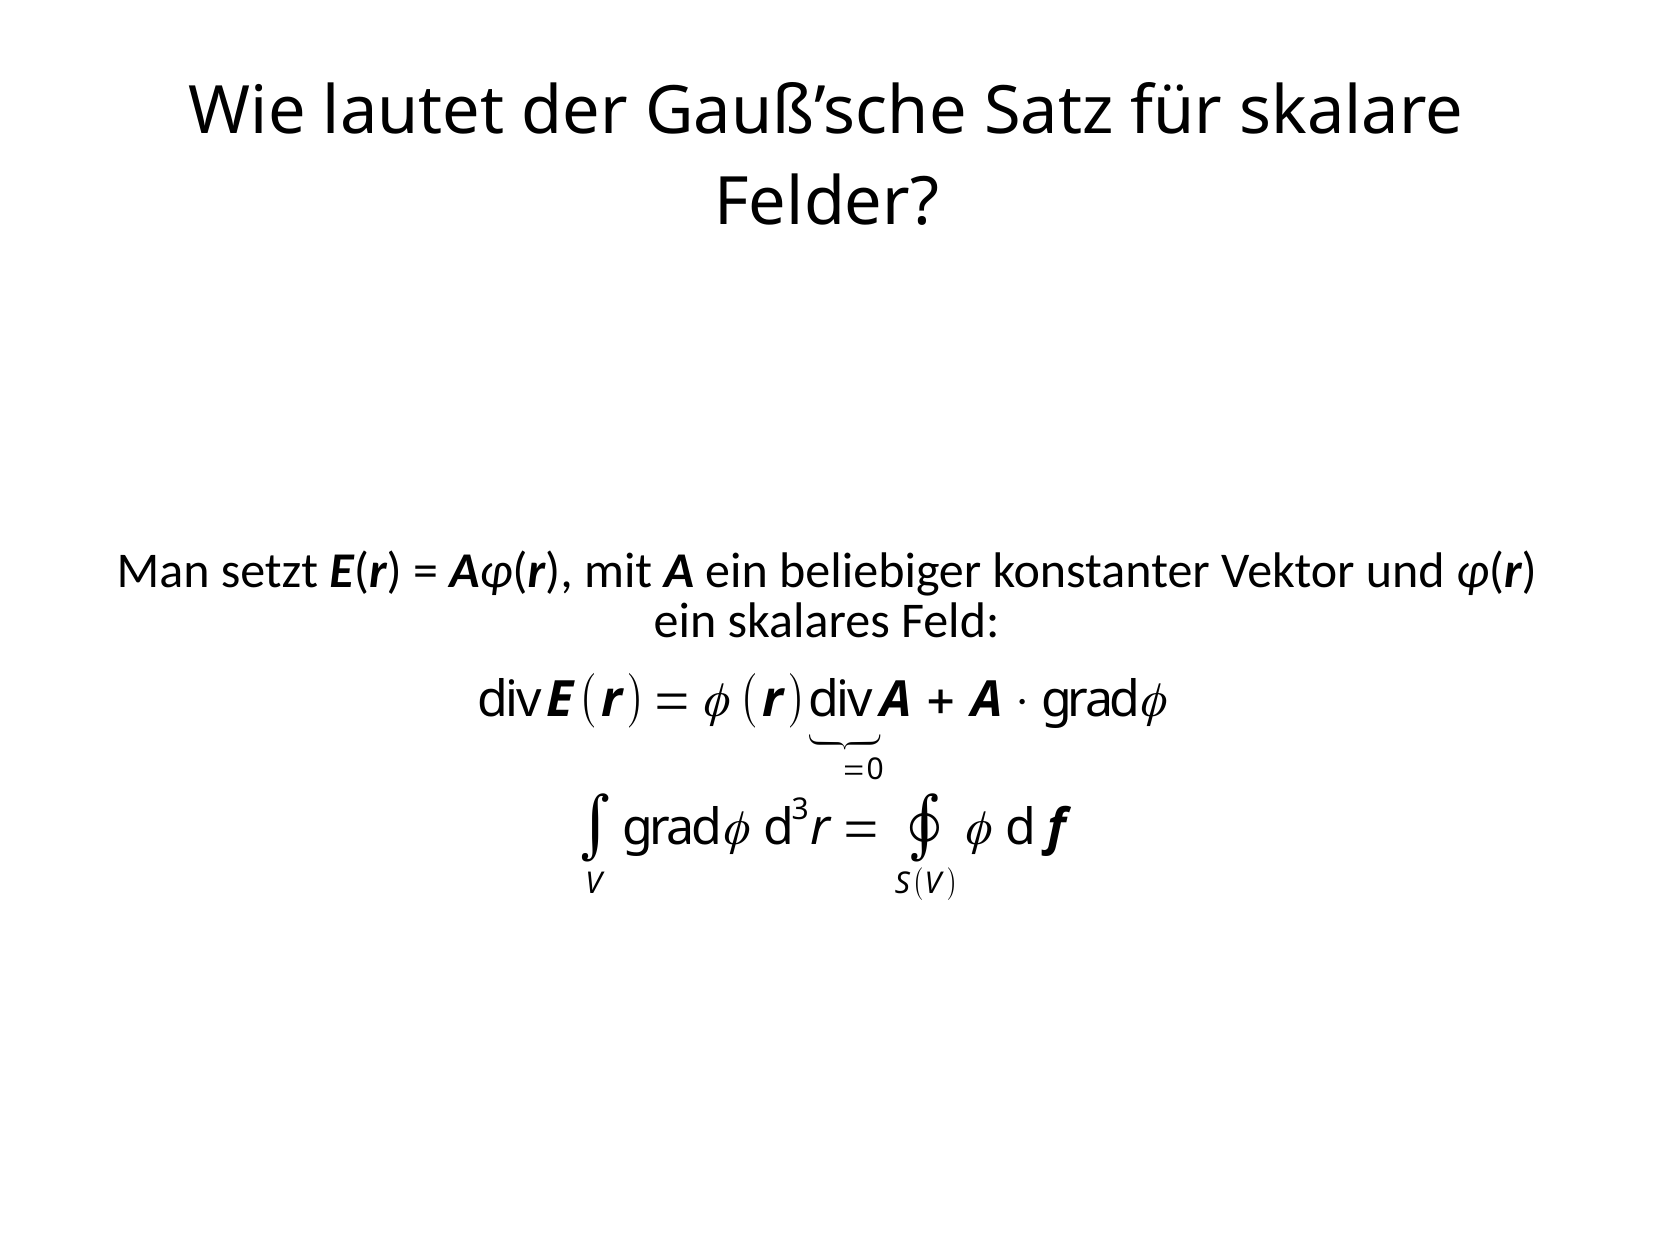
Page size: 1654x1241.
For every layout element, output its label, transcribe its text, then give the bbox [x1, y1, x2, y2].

title Wie lautet der Gauß’sche Satz für skalare Felder? [82, 49, 1571, 257]
subtitle Man setzt E(r) = Aφ(r), mit A ein beliebiger konstanter Vektor und φ(r) ein skalares Feld: [82, 290, 1571, 1010]
chart [471, 669, 1183, 902]
